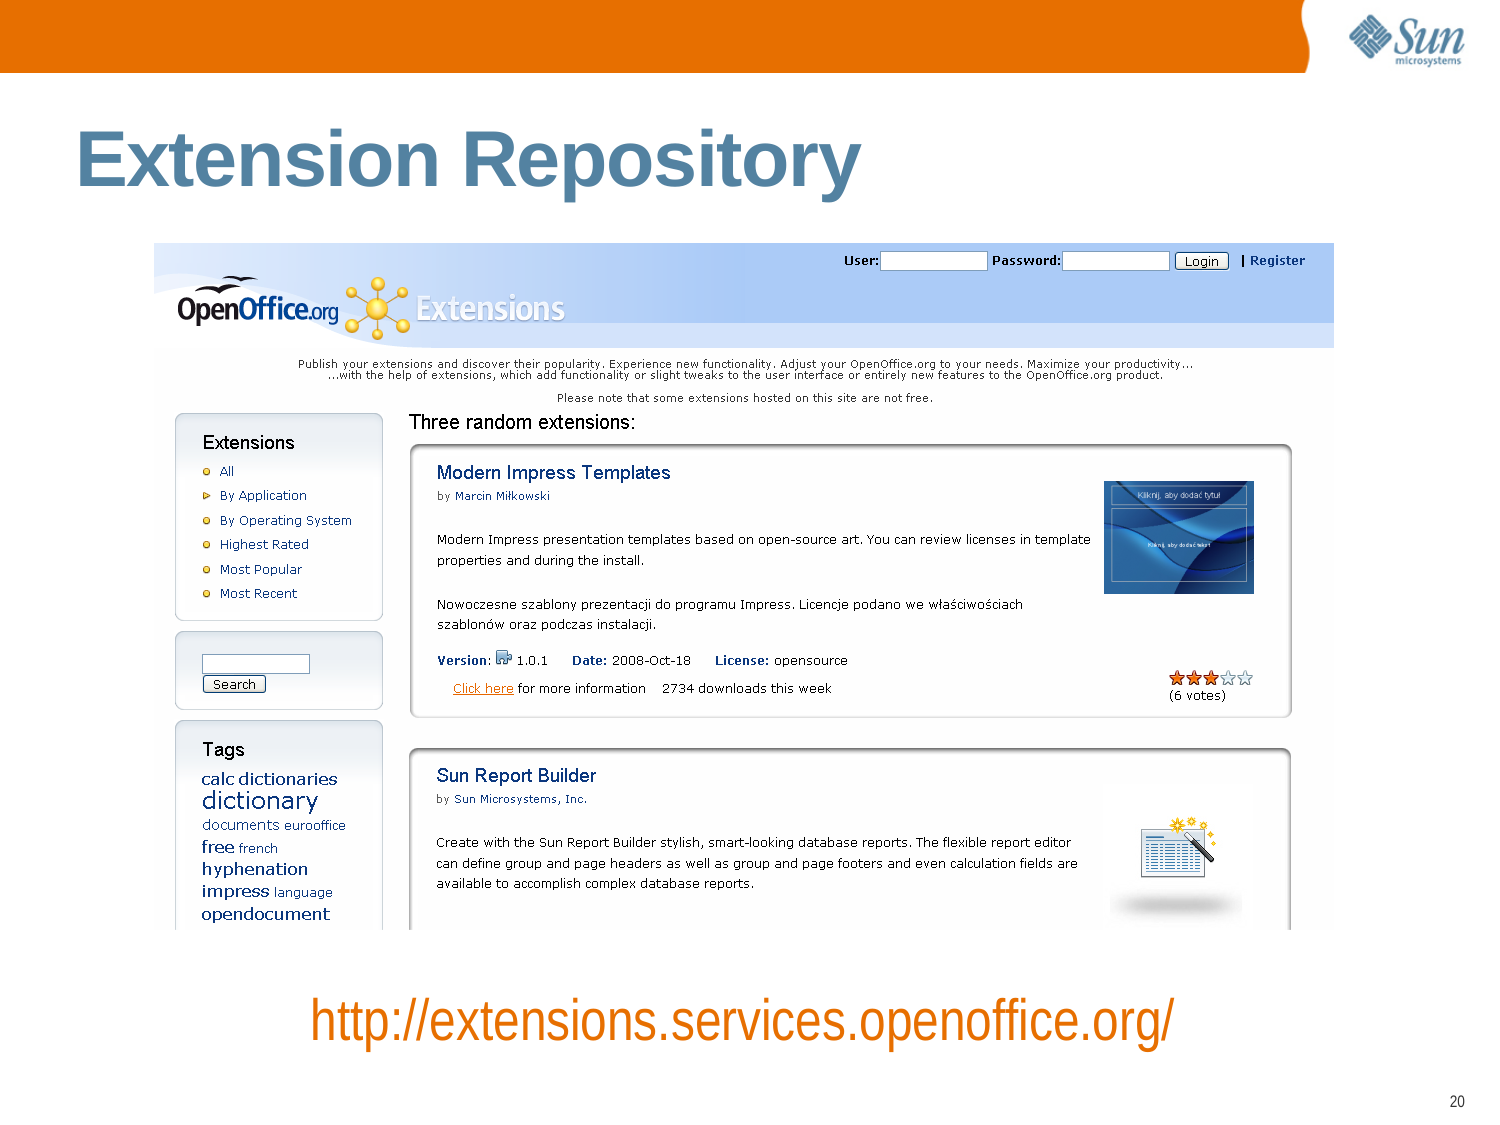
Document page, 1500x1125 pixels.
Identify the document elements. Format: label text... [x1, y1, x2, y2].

text_box http://extensions.services.openoffice.org/ [64, 258, 1402, 1062]
picture [0, 0, 1500, 73]
title Extension Repository [75, 123, 1437, 227]
picture [154, 243, 1334, 258]
text_box [89, 929, 1432, 1069]
